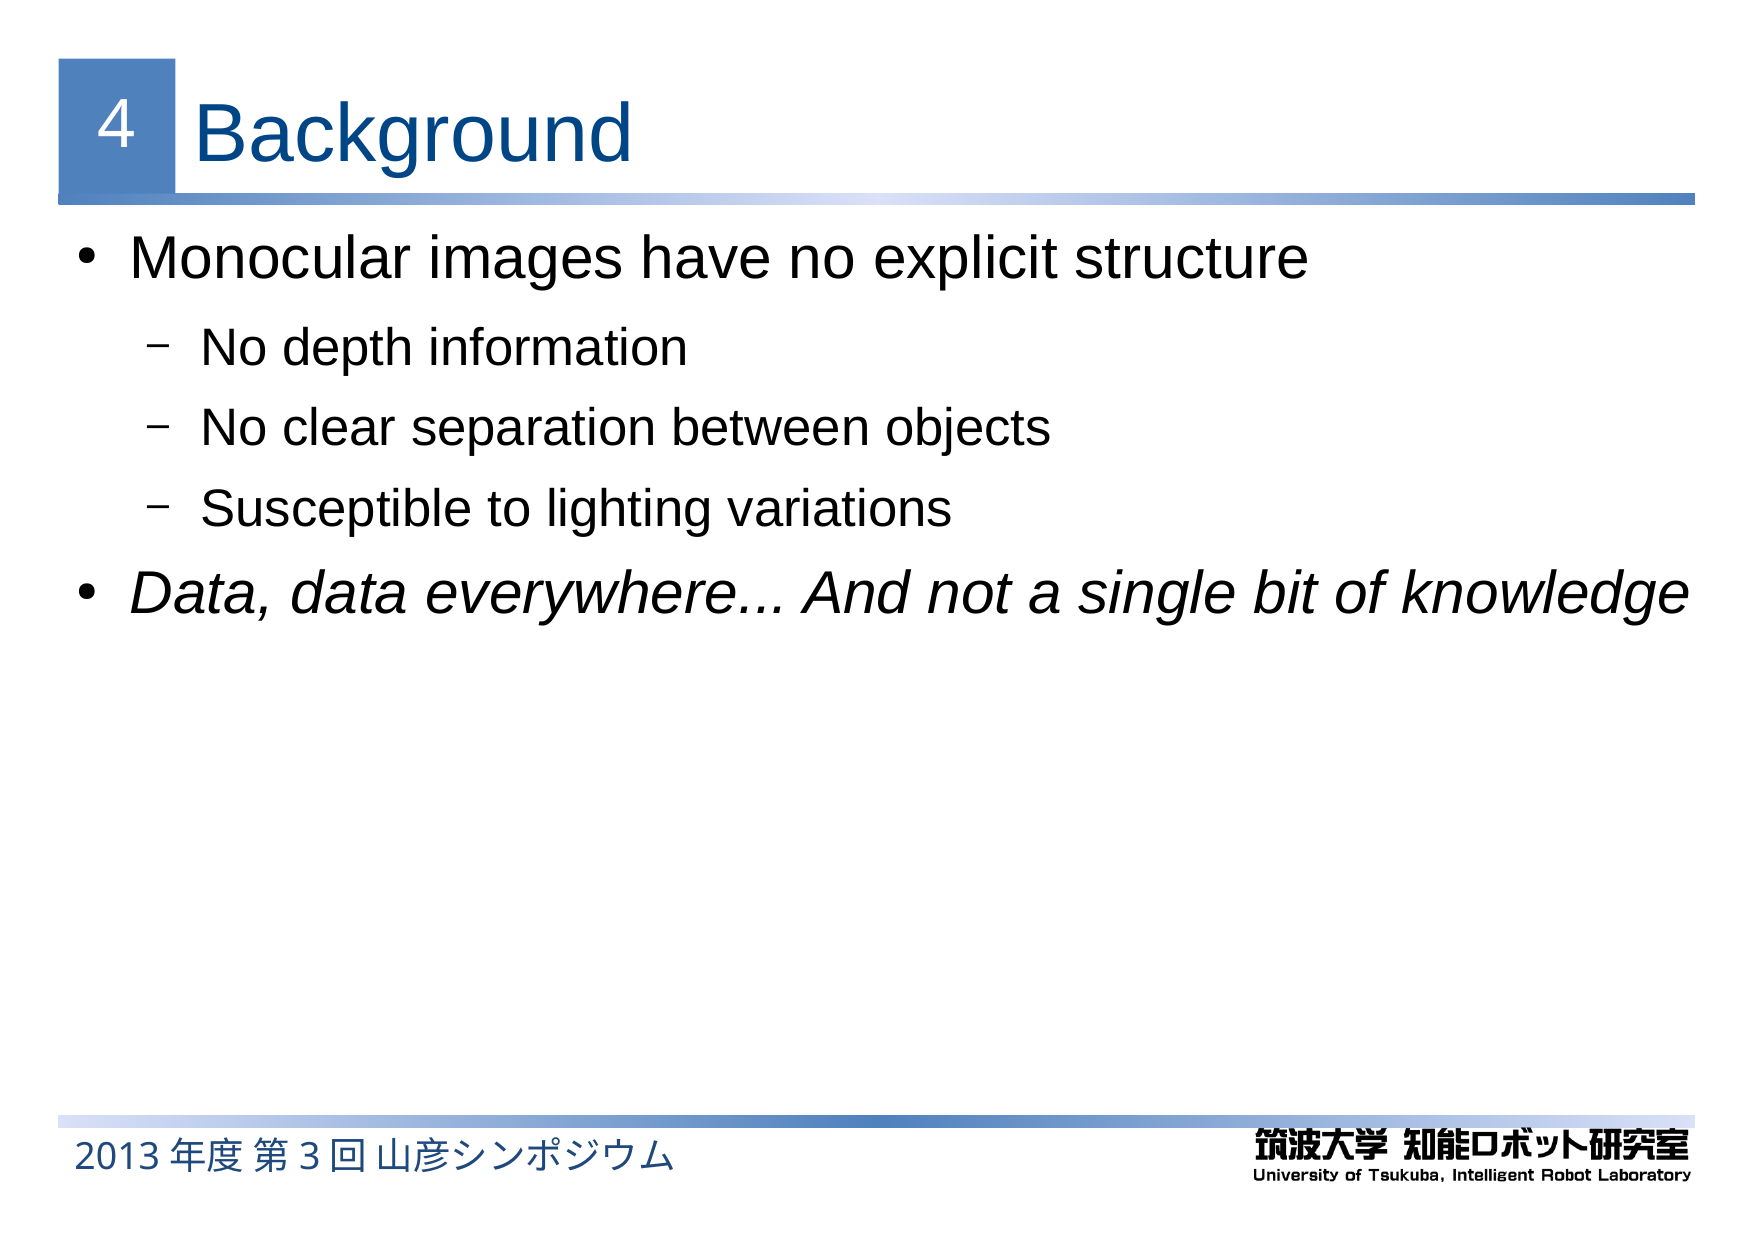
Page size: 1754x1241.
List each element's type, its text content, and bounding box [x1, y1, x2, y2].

picture [1252, 1127, 1691, 1182]
list Monocular images have no explicit structure No depth information No clear separation between objects Susceptible to lighting variations Data, data everywhere... And not a single bit of knowledge [58, 223, 1696, 1109]
title Background [193, 61, 1651, 205]
